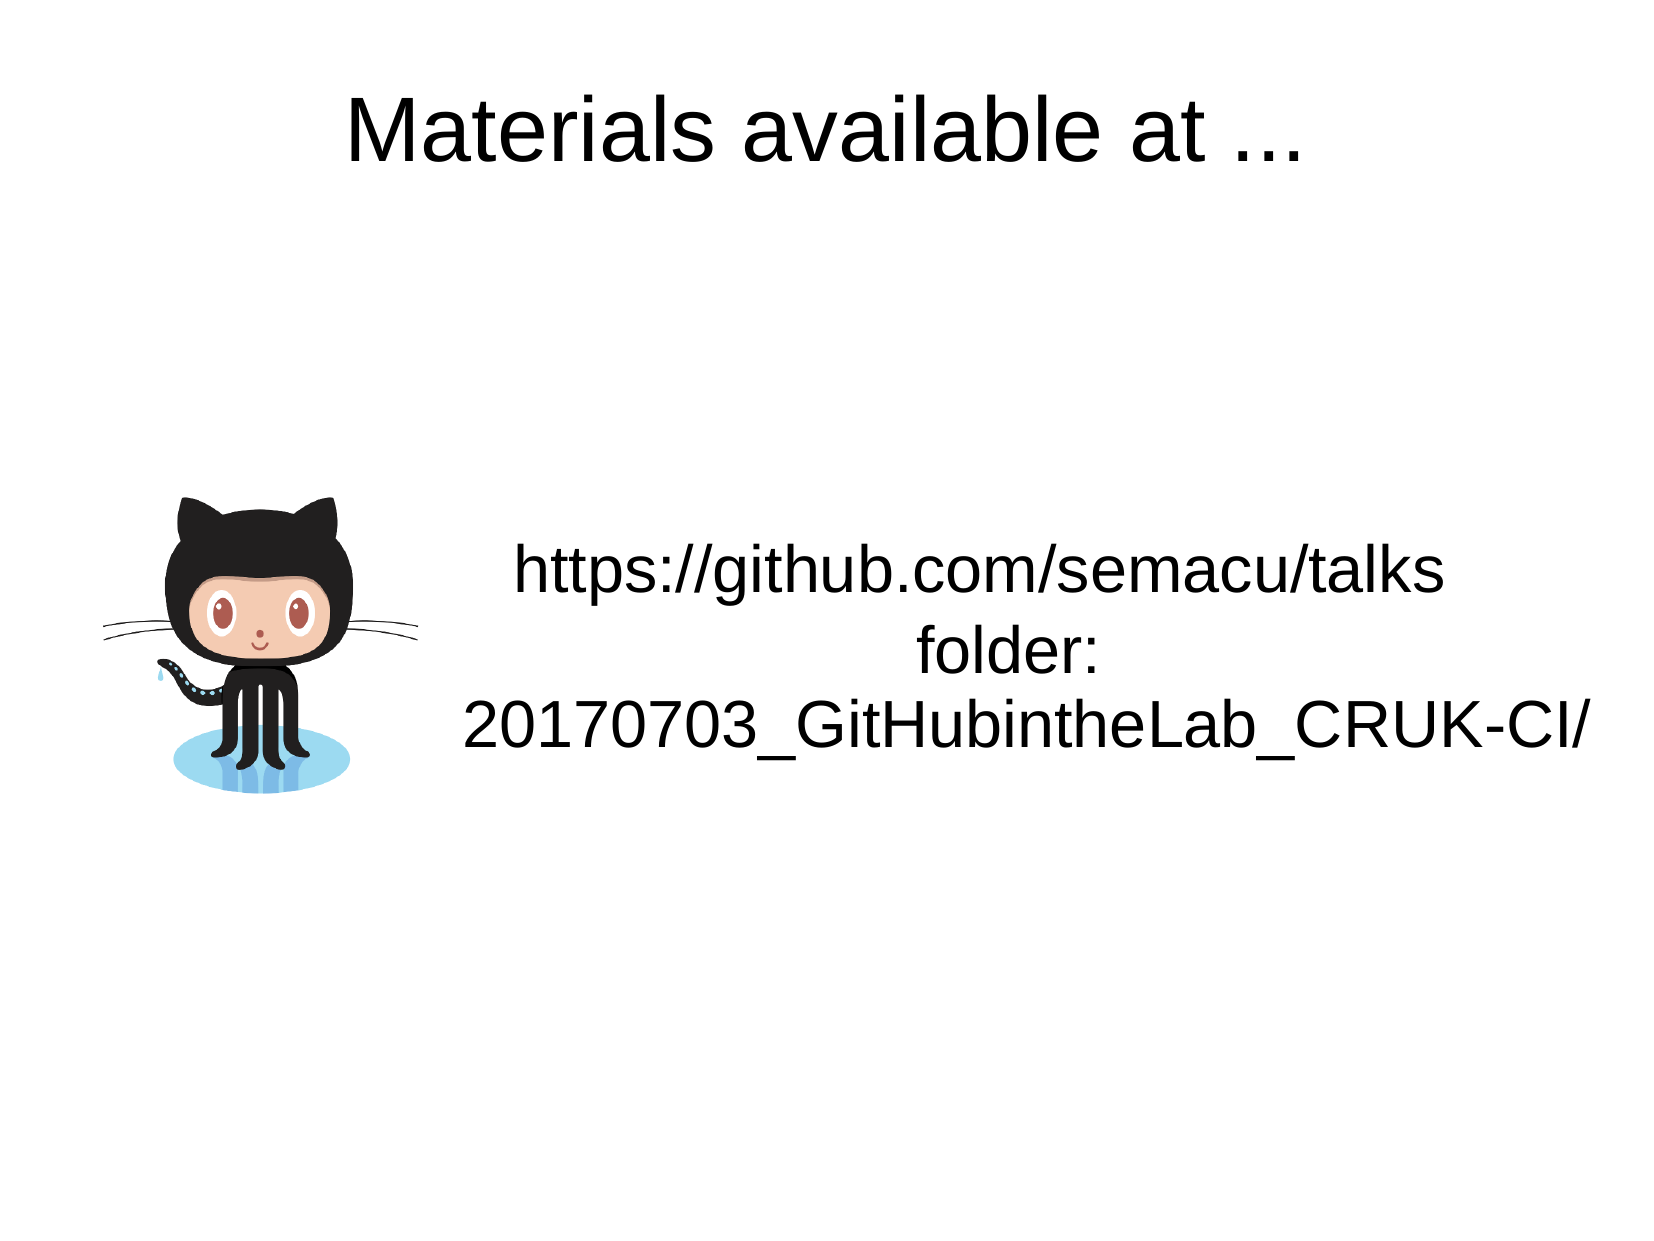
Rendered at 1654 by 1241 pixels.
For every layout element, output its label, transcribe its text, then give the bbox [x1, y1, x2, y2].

picture [65, 480, 460, 806]
title Materials available at ... [82, 25, 1571, 233]
title https://github.com/semacu/talks [460, 485, 1528, 575]
title folder: 20170703_GitHubintheLab_CRUK-CI/ [460, 575, 1625, 800]
